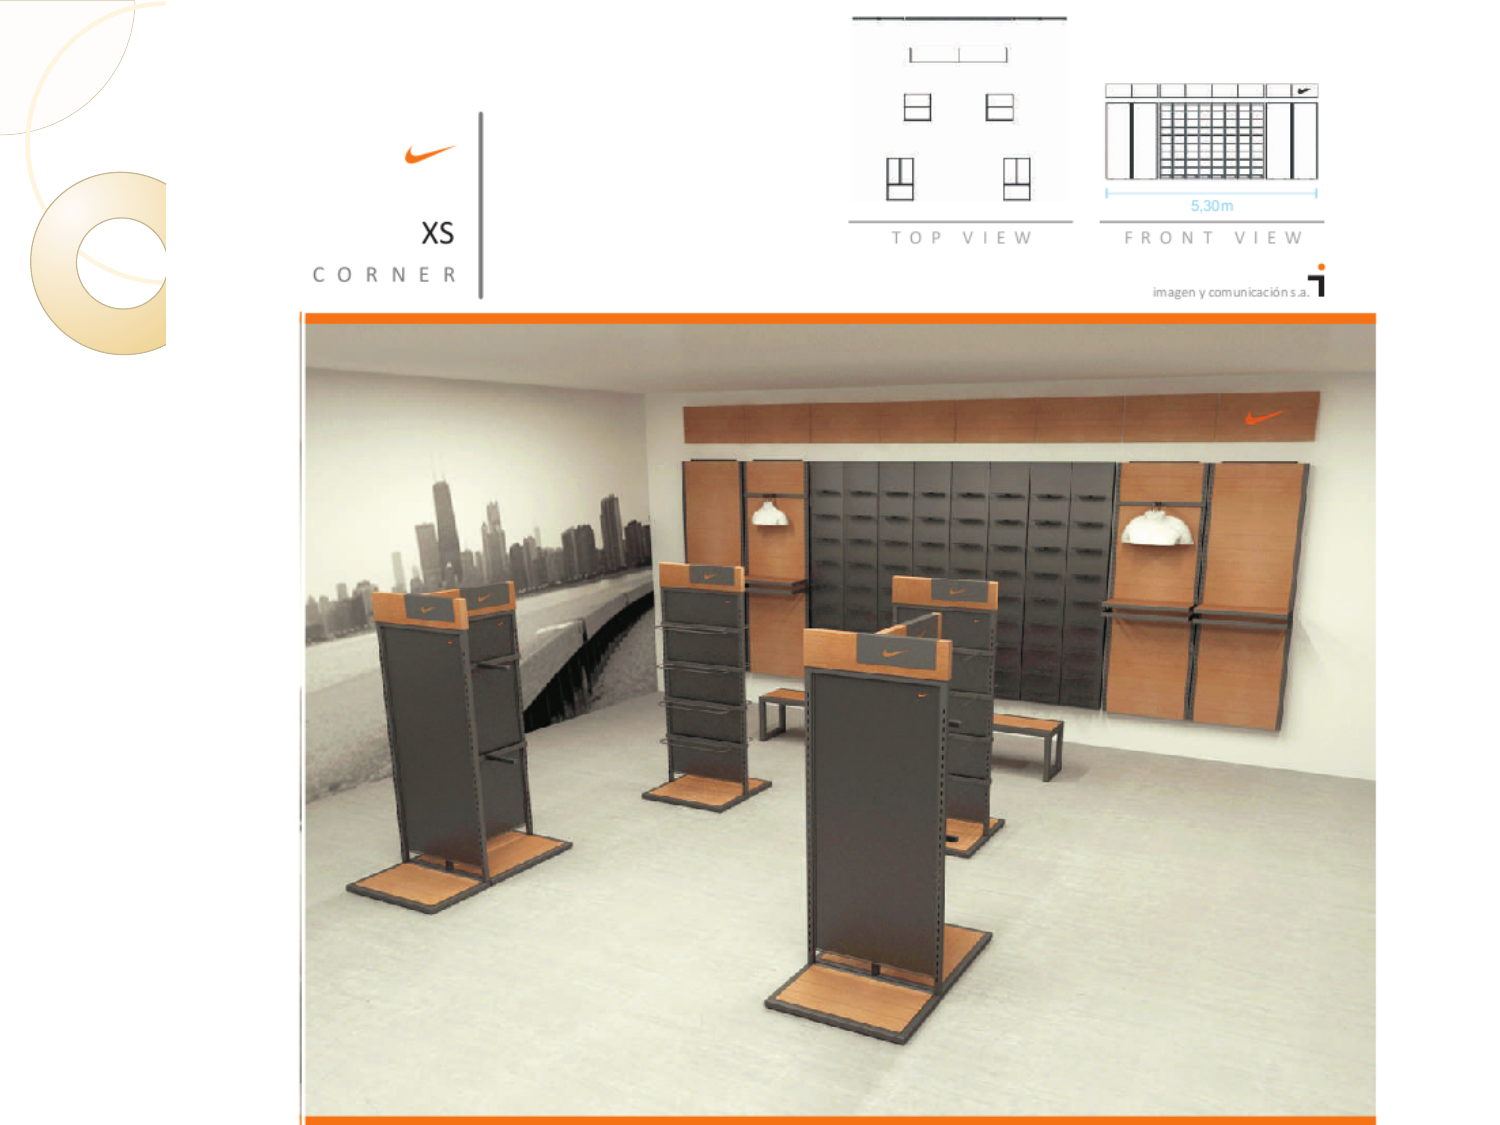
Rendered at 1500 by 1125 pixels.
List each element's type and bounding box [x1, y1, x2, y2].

picture [295, 0, 1391, 1125]
